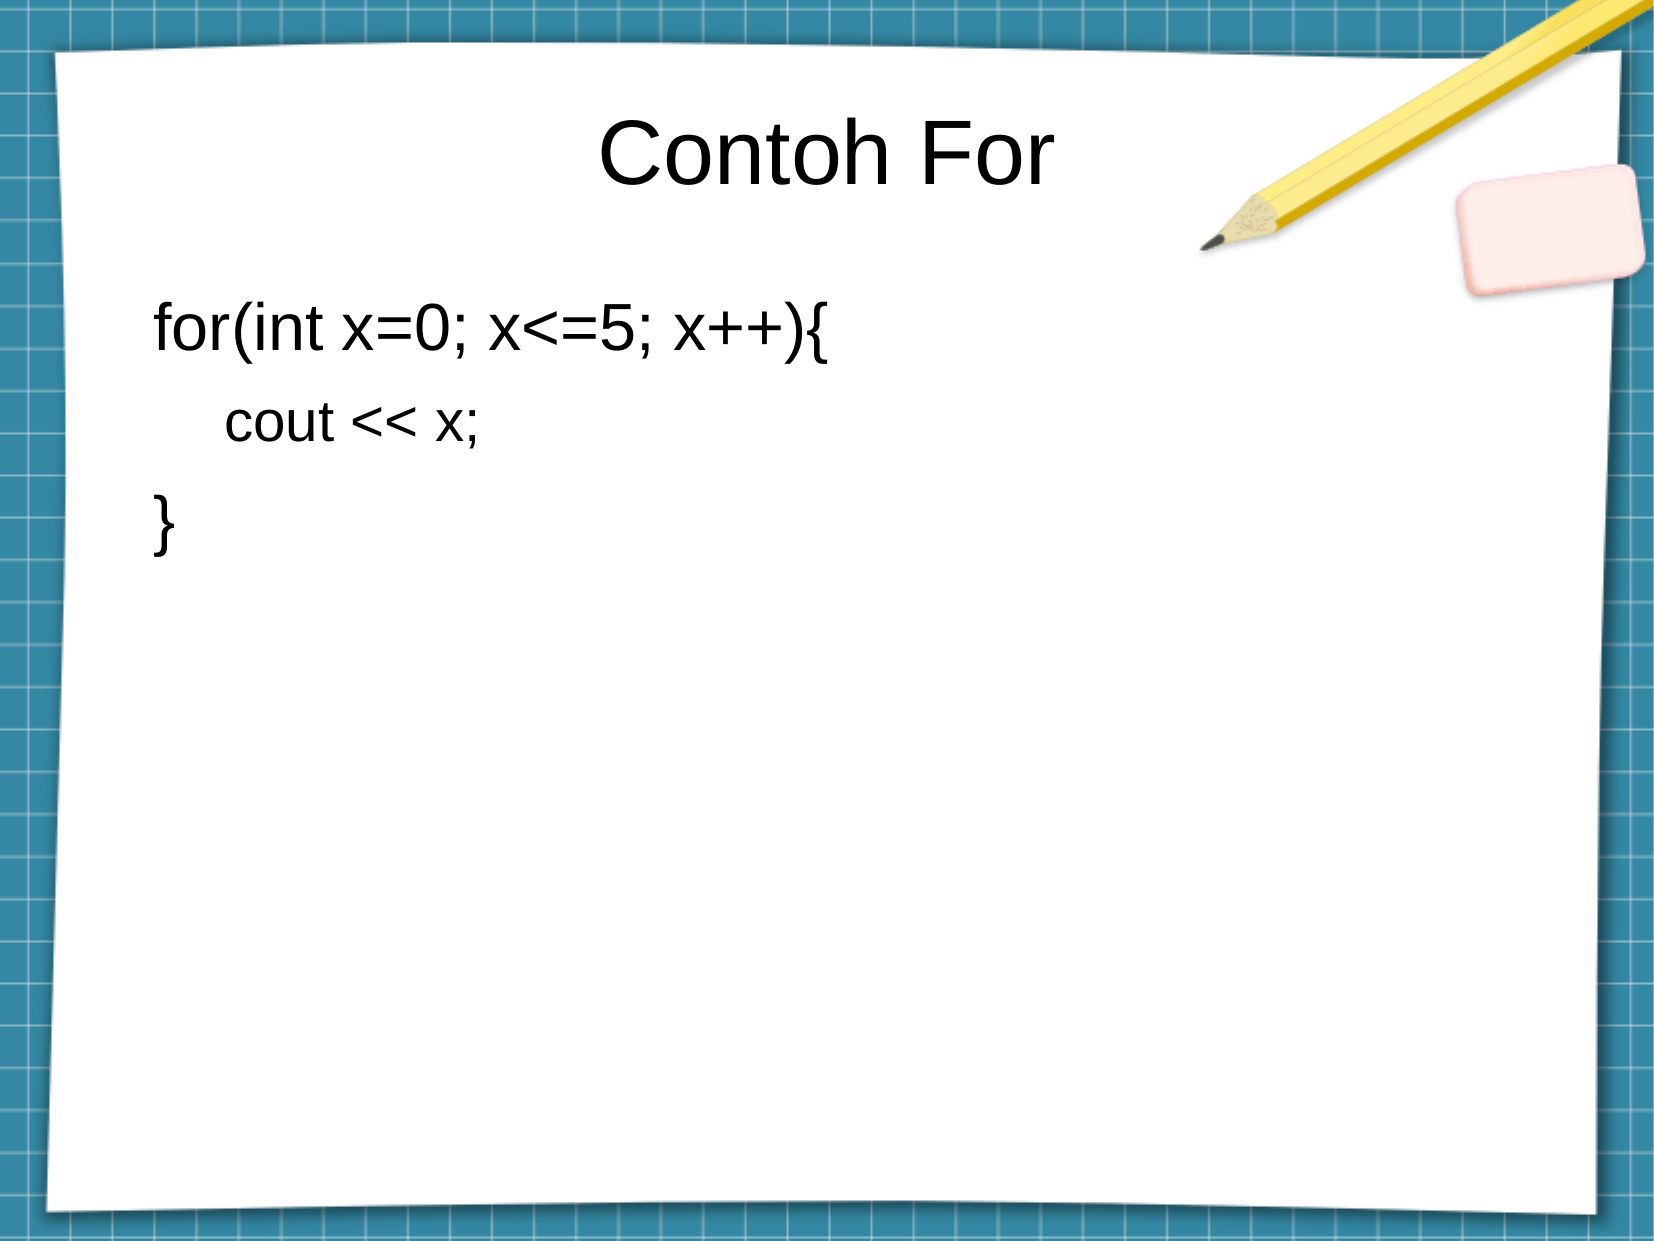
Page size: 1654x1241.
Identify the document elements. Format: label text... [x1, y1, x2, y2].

title Contoh For [82, 49, 1571, 257]
list for(int x=0; x<=5; x++){ cout << x; } [82, 290, 1571, 1010]
picture [0, 0, 1654, 1241]
